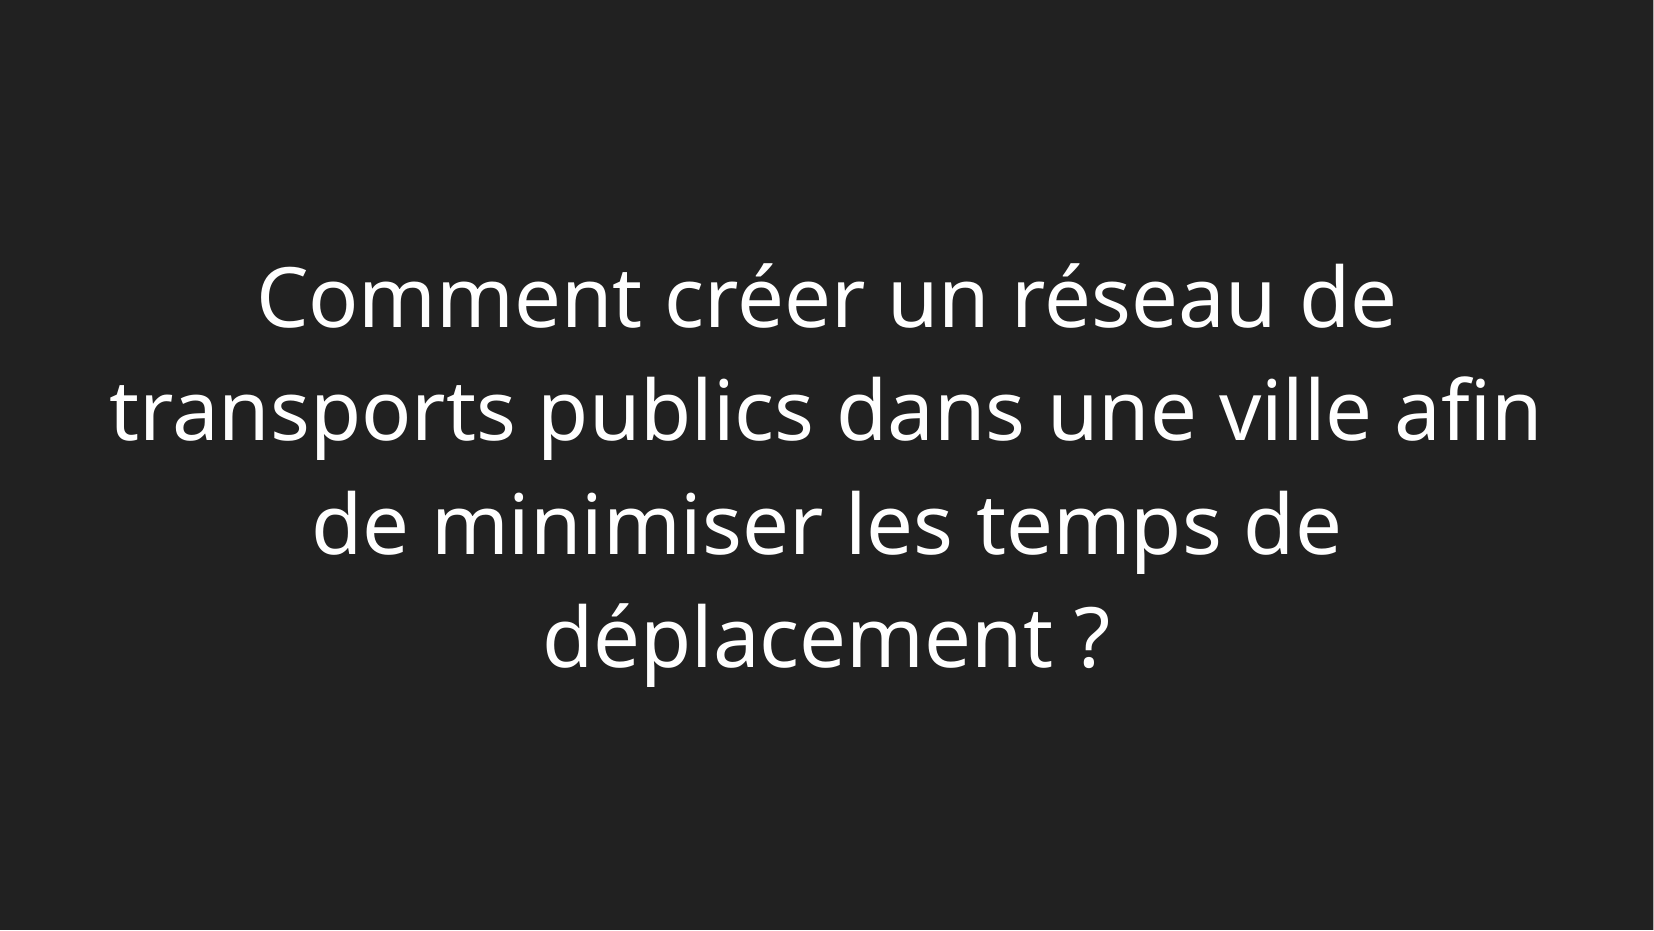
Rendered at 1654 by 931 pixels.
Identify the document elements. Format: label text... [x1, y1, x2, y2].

title Comment créer un réseau de transports publics dans une ville afin de minimiser les temps de déplacement ? [82, 262, 1571, 669]
